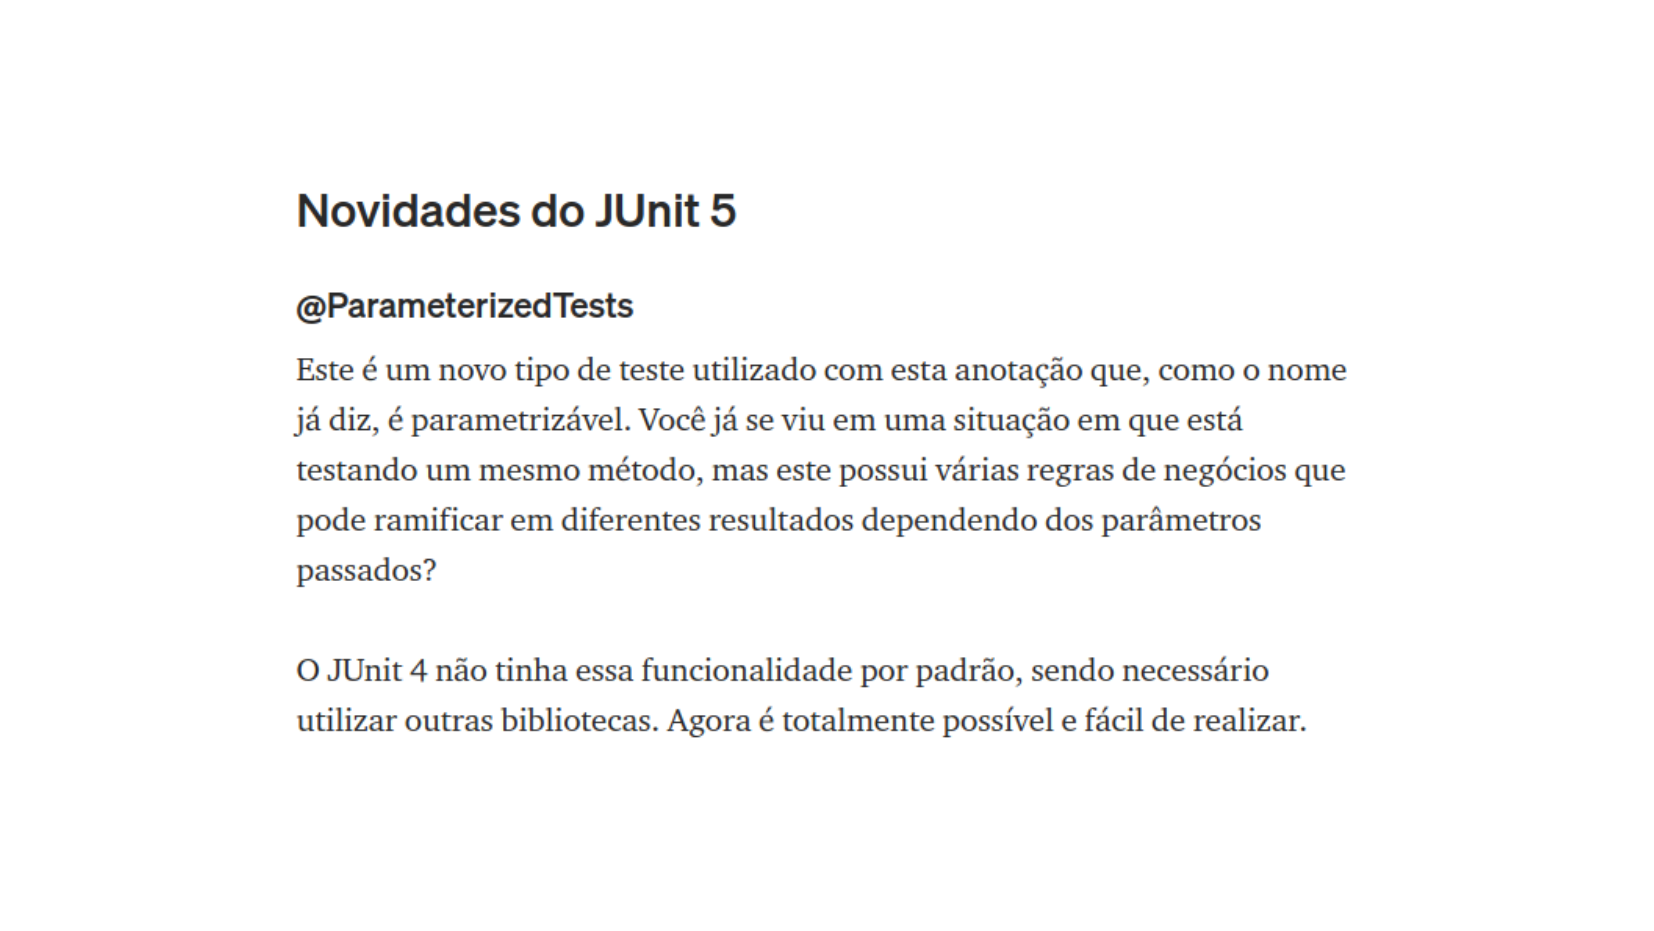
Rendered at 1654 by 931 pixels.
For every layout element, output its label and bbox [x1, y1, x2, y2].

picture [269, 166, 1397, 772]
